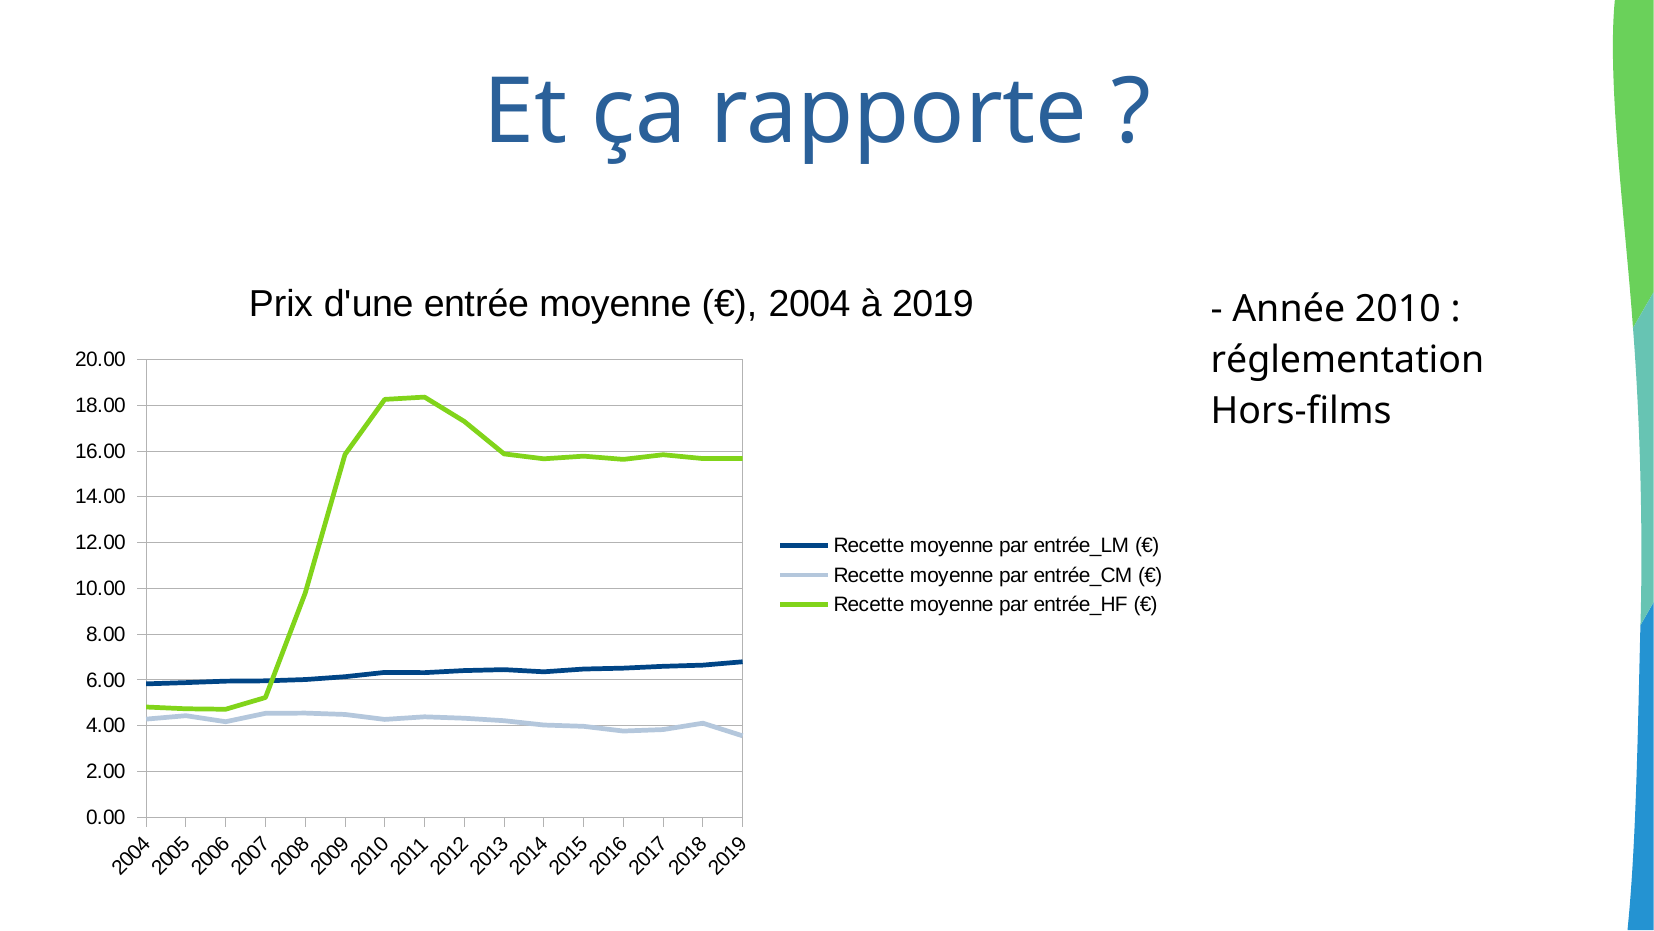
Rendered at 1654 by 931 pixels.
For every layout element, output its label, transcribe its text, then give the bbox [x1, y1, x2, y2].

text_box - Année 2010 : réglementation Hors-films [1210, 281, 1565, 435]
chart [52, 257, 1182, 893]
title Et ça rapporte ? [104, 29, 1530, 185]
